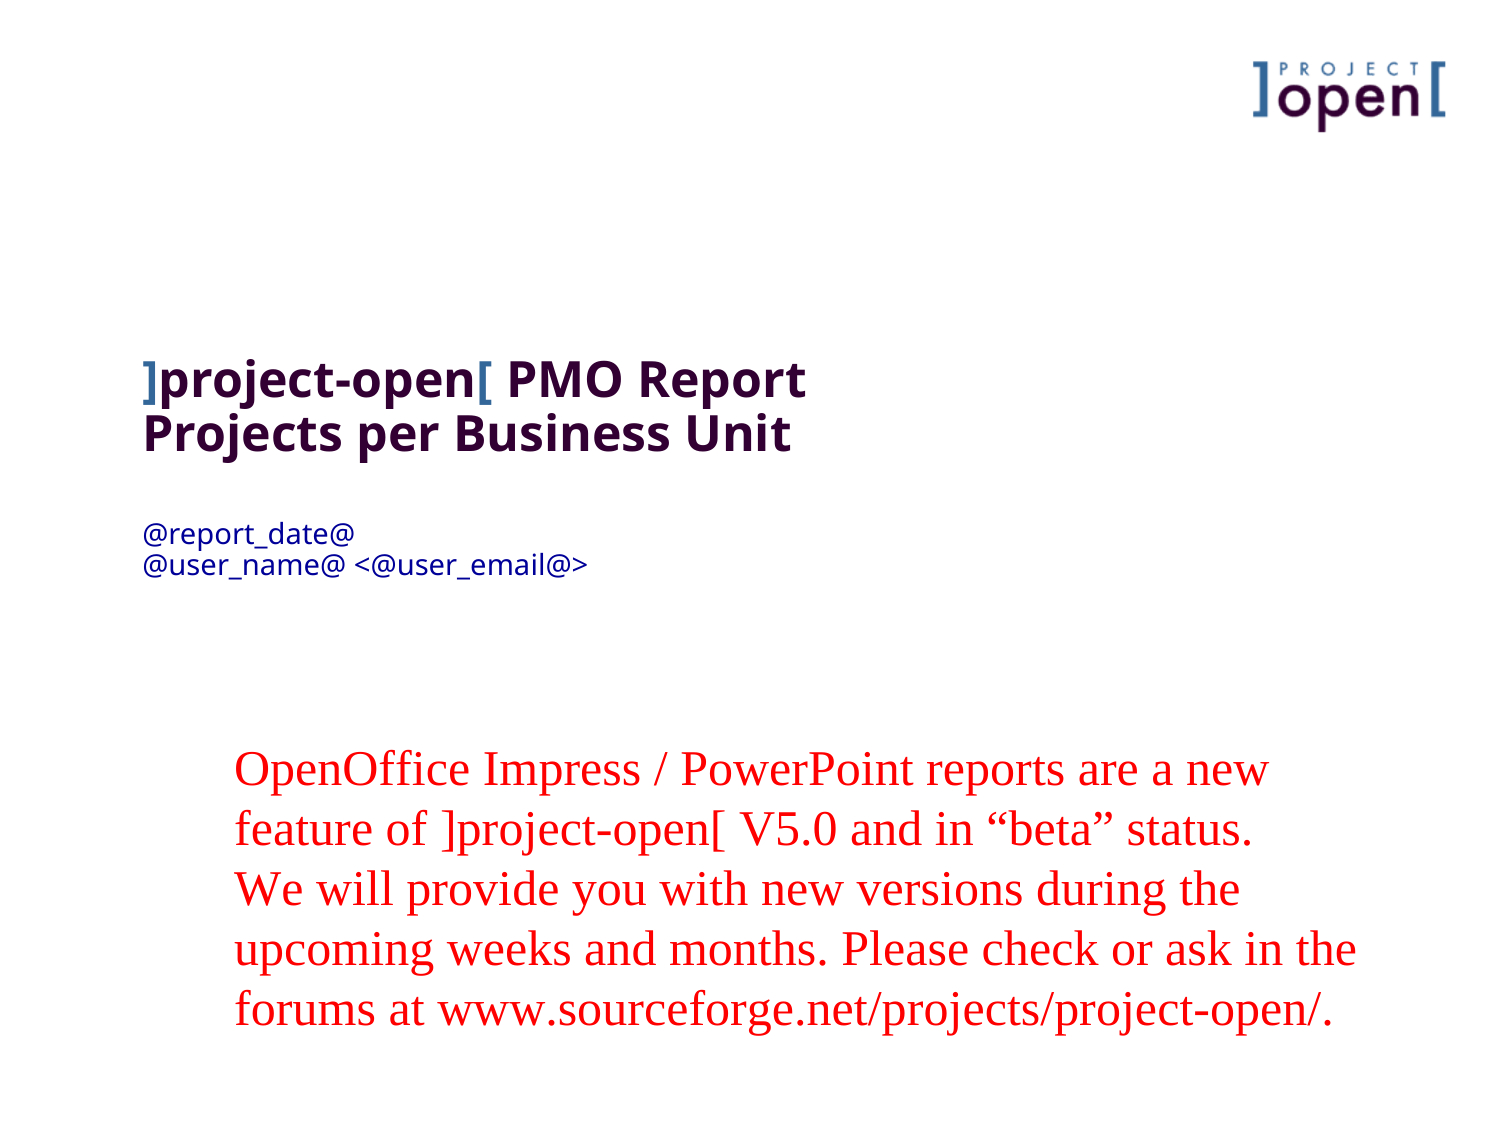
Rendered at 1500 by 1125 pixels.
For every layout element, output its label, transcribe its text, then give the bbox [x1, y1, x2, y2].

picture [1246, 54, 1453, 140]
title ]project-open[ PMO Report Projects per Business Unit @report_date@ @user_name@ <@user_email@> [127, 231, 1447, 740]
text_box OpenOffice Impress / PowerPoint reports are a new feature of ]project-open[ V5.0 and in “beta” status. We will provide you with new versions during the upcoming weeks and months. Please check or ask in the forums at www.sourceforge.net/projects/project-open/. [219, 728, 1430, 1052]
